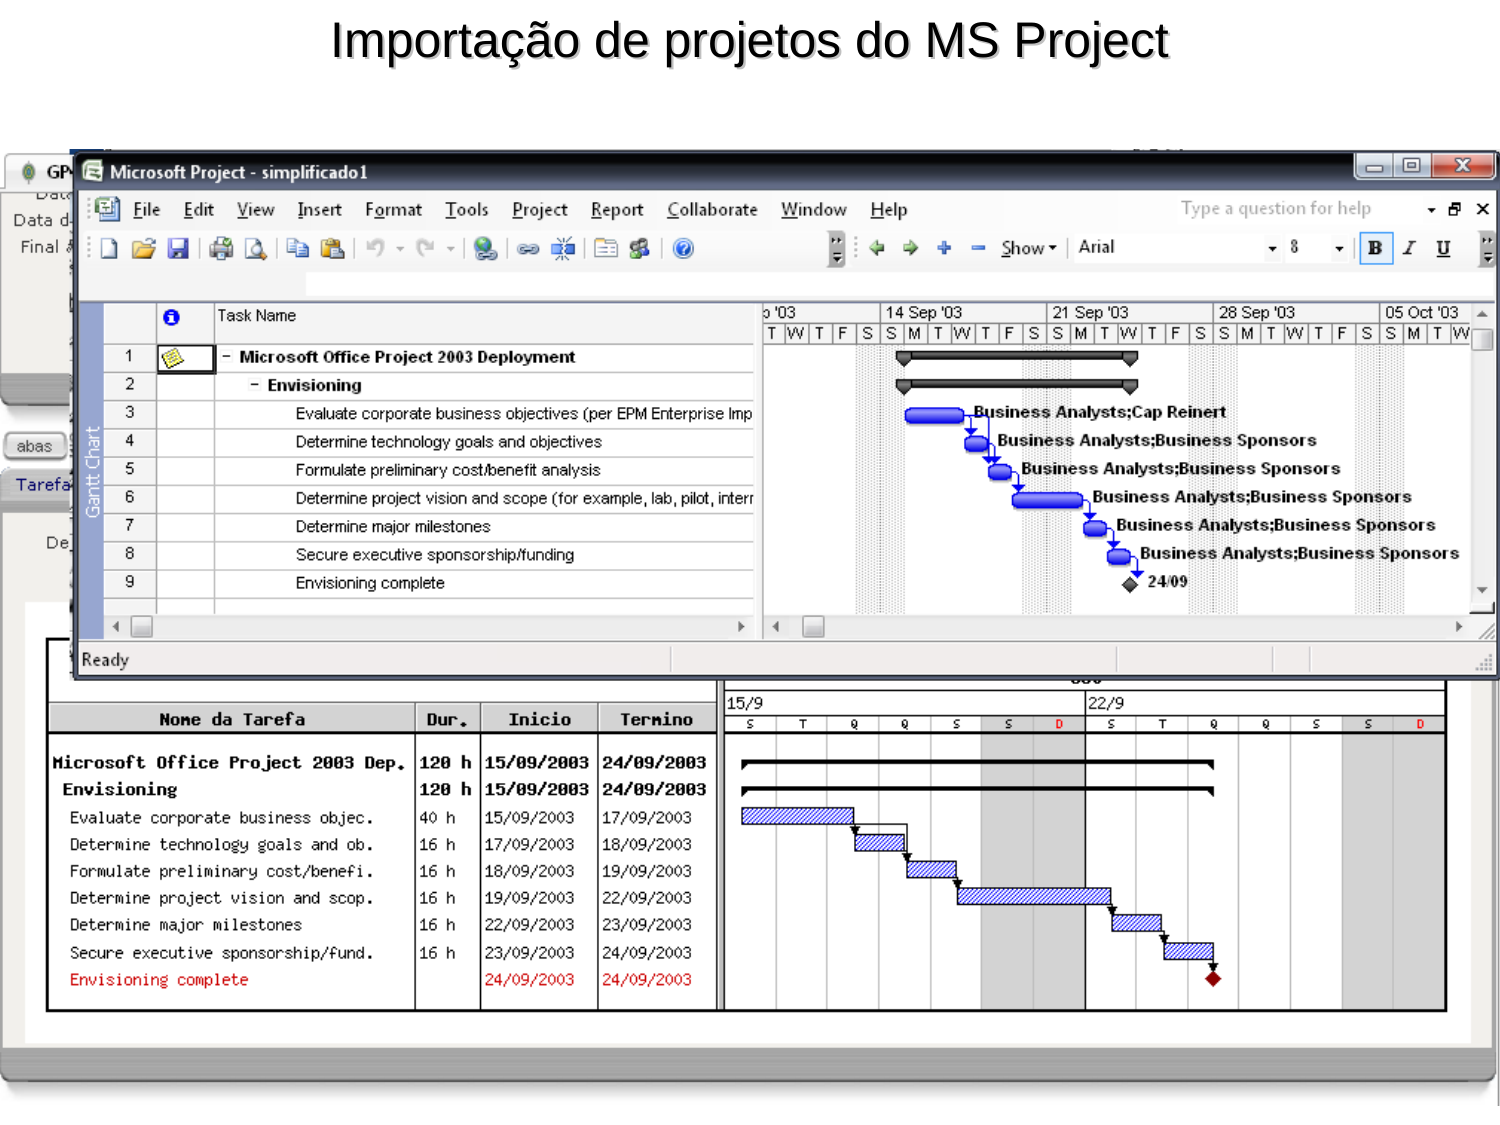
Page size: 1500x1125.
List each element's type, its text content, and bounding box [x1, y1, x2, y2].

text_box Importação de projetos do MS Project [0, 0, 1500, 76]
picture [0, 149, 1500, 1106]
